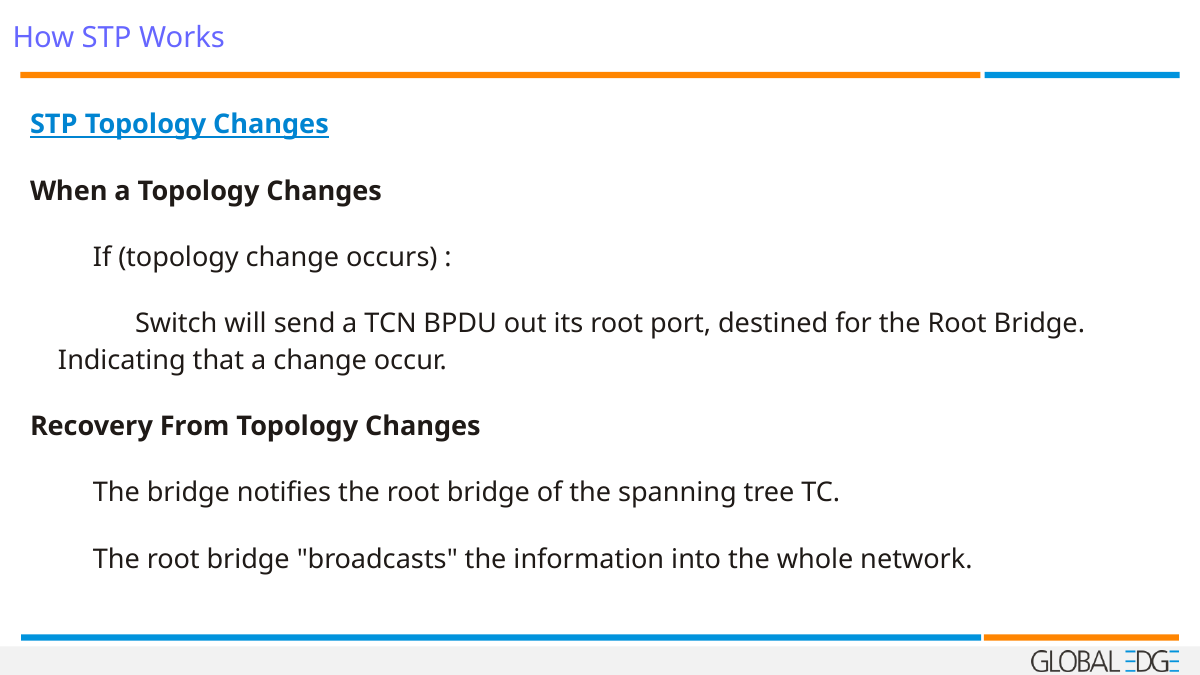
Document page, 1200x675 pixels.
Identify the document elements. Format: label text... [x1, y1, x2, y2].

list STP Topology Changes When a Topology Changes If (topology change occurs) : Switch will send a TCN BPDU out its root port, destined for the Root Bridge. Indicating that a change occur. Recovery From Topology Changes The bridge notifies the root bridge of the spanning tree TC. The root bridge "broadcasts" the information into the whole network. [30, 104, 1171, 601]
title How STP Works [12, 9, 1088, 63]
picture [1031, 650, 1179, 672]
